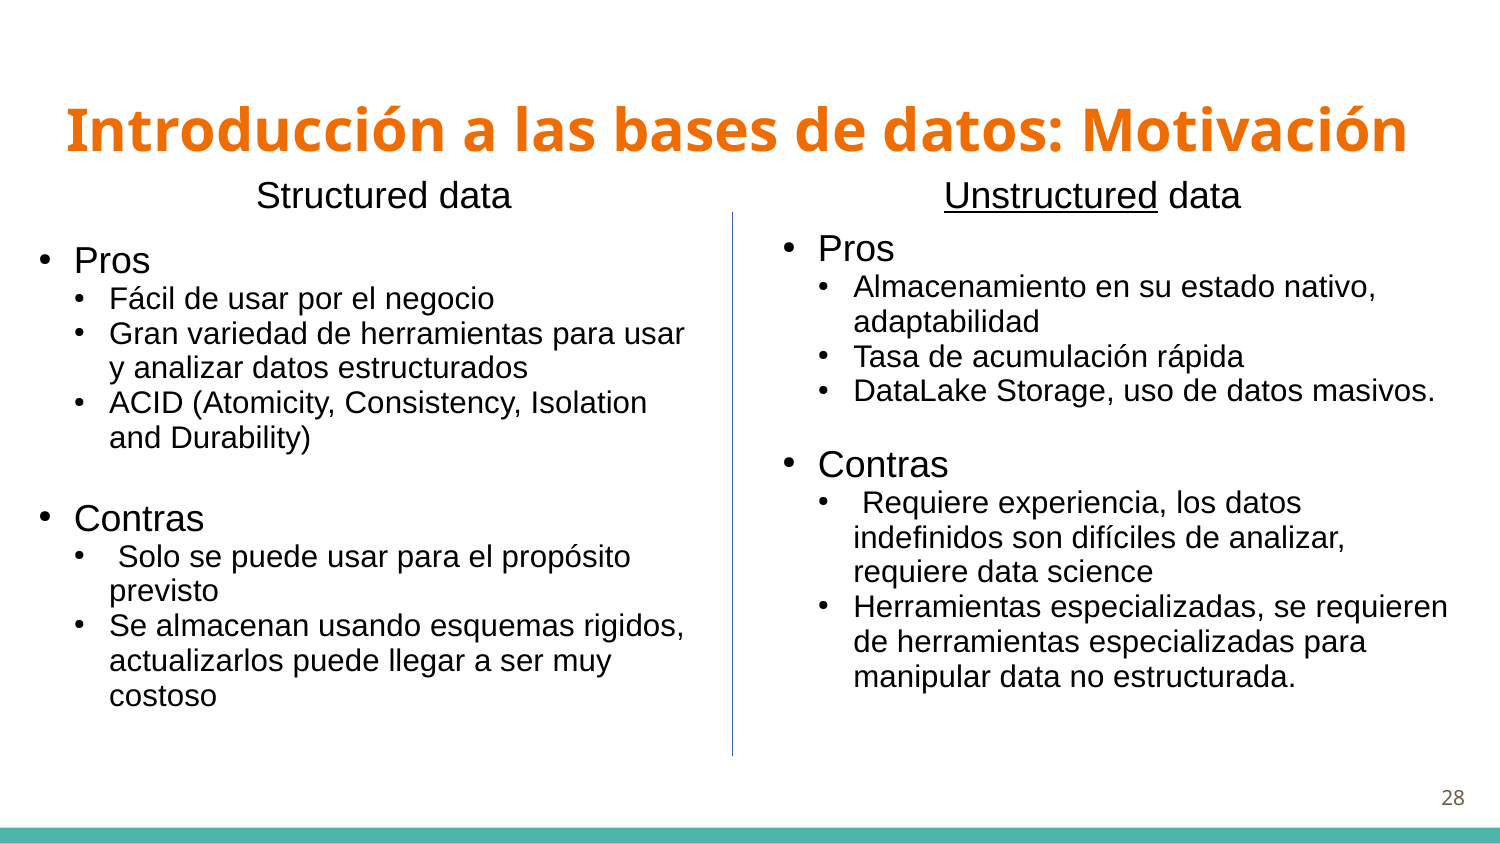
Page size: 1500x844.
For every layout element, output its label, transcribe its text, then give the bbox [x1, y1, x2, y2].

text_box Unstructured data [767, 167, 1418, 220]
text_box Structured data [59, 167, 709, 225]
slide_number <number> [1389, 764, 1480, 830]
text_box Pros Fácil de usar por el negocio Gran variedad de herramientas para usar y analizar datos estructurados ACID (Atomicity, Consistency, Isolation and Durability) Contras Solo se puede usar para el propósito previsto Se almacenan usando esquemas rigidos, actualizarlos puede llegar a ser muy costoso [23, 231, 721, 721]
text_box Pros Almacenamiento en su estado nativo, adaptabilidad Tasa de acumulación rápida DataLake Storage, uso de datos masivos. Contras Requiere experiencia, los datos indefinidos son difíciles de analizar, requiere data science Herramientas especializadas, se requieren de herramientas especializadas para manipular data no estructurada. [767, 220, 1465, 701]
title Introducción a las bases de datos: Motivación [51, 72, 1449, 189]
